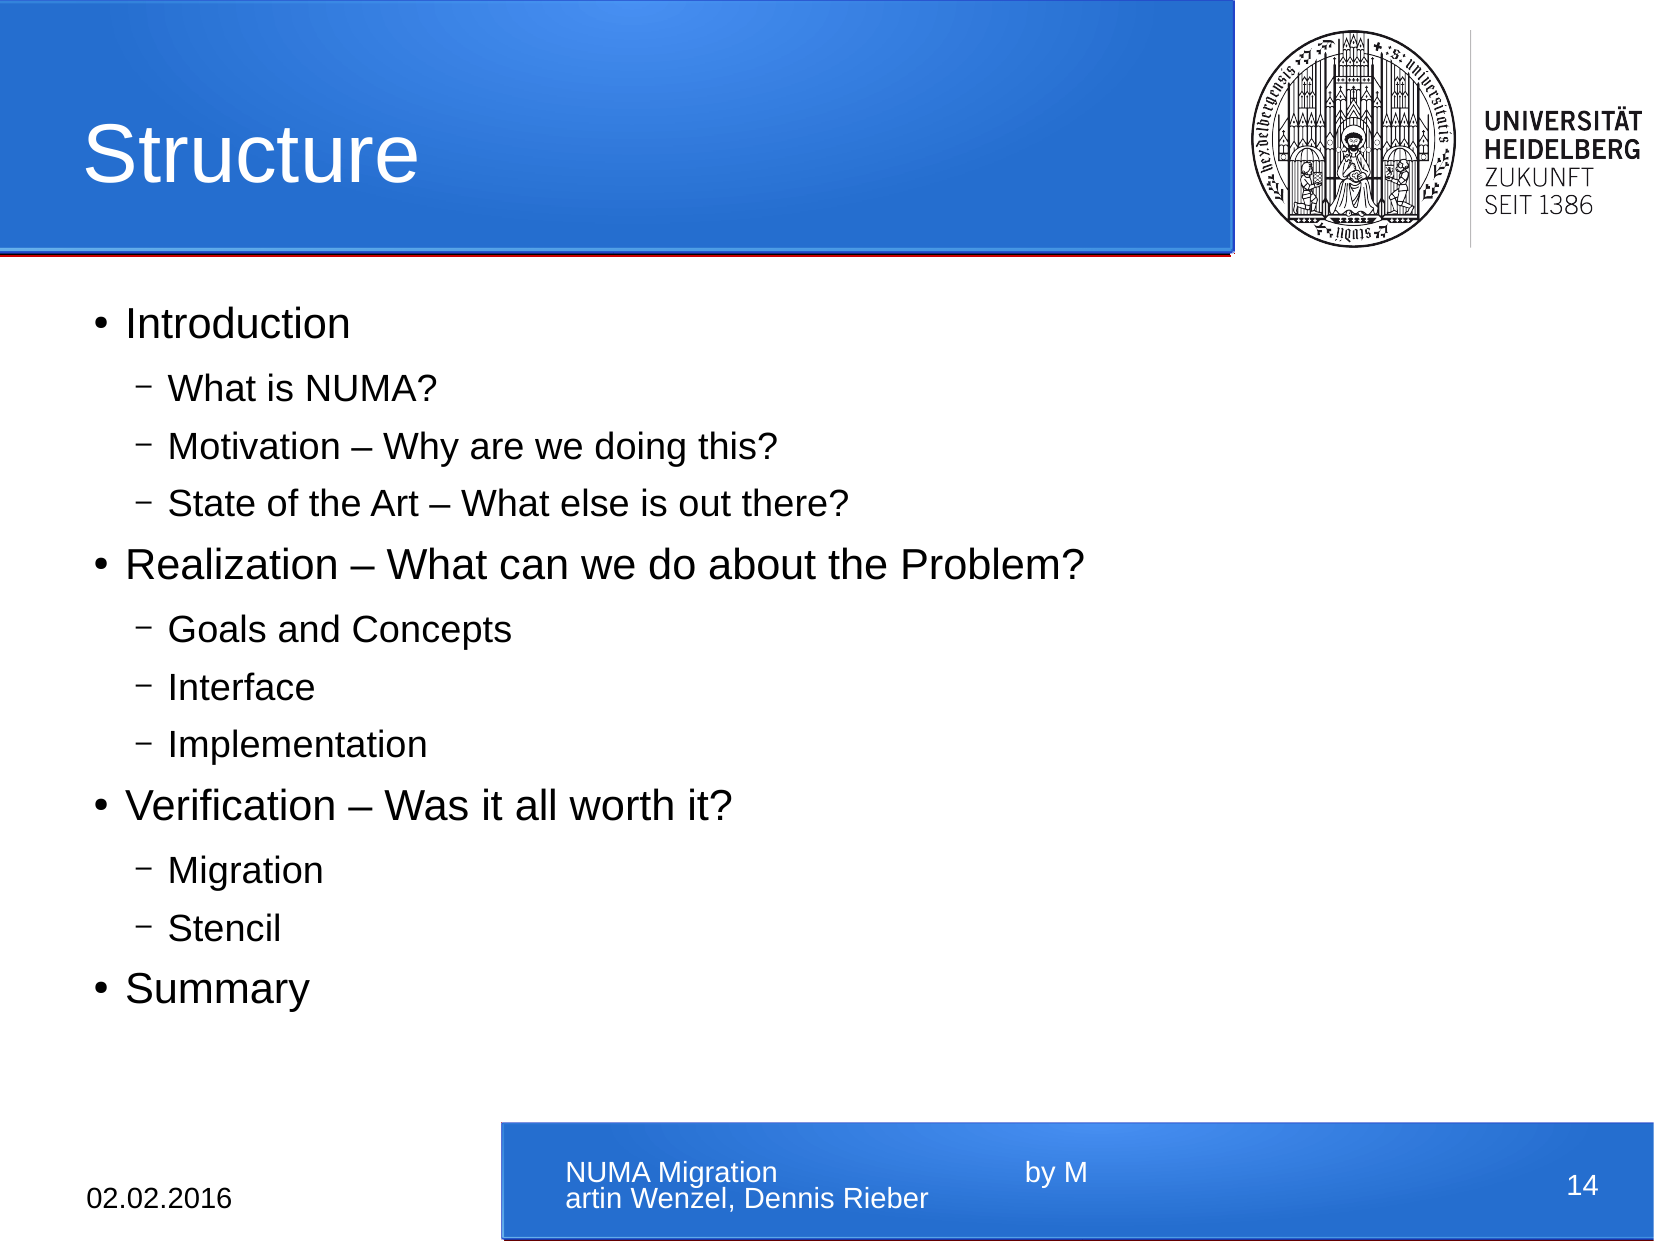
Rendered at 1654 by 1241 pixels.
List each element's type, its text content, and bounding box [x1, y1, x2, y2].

picture [1251, 30, 1642, 248]
picture [0, 0, 1238, 262]
title Structure [82, 94, 1264, 213]
list Introduction What is NUMA? Motivation – Why are we doing this? State of the Art – What else is out there? Realization – What can we do about the Problem? Goals and Concepts Interface Implementation Verification – Was it all worth it? Migration Stencil Summary [82, 299, 1571, 1019]
picture [496, 1121, 1654, 1241]
